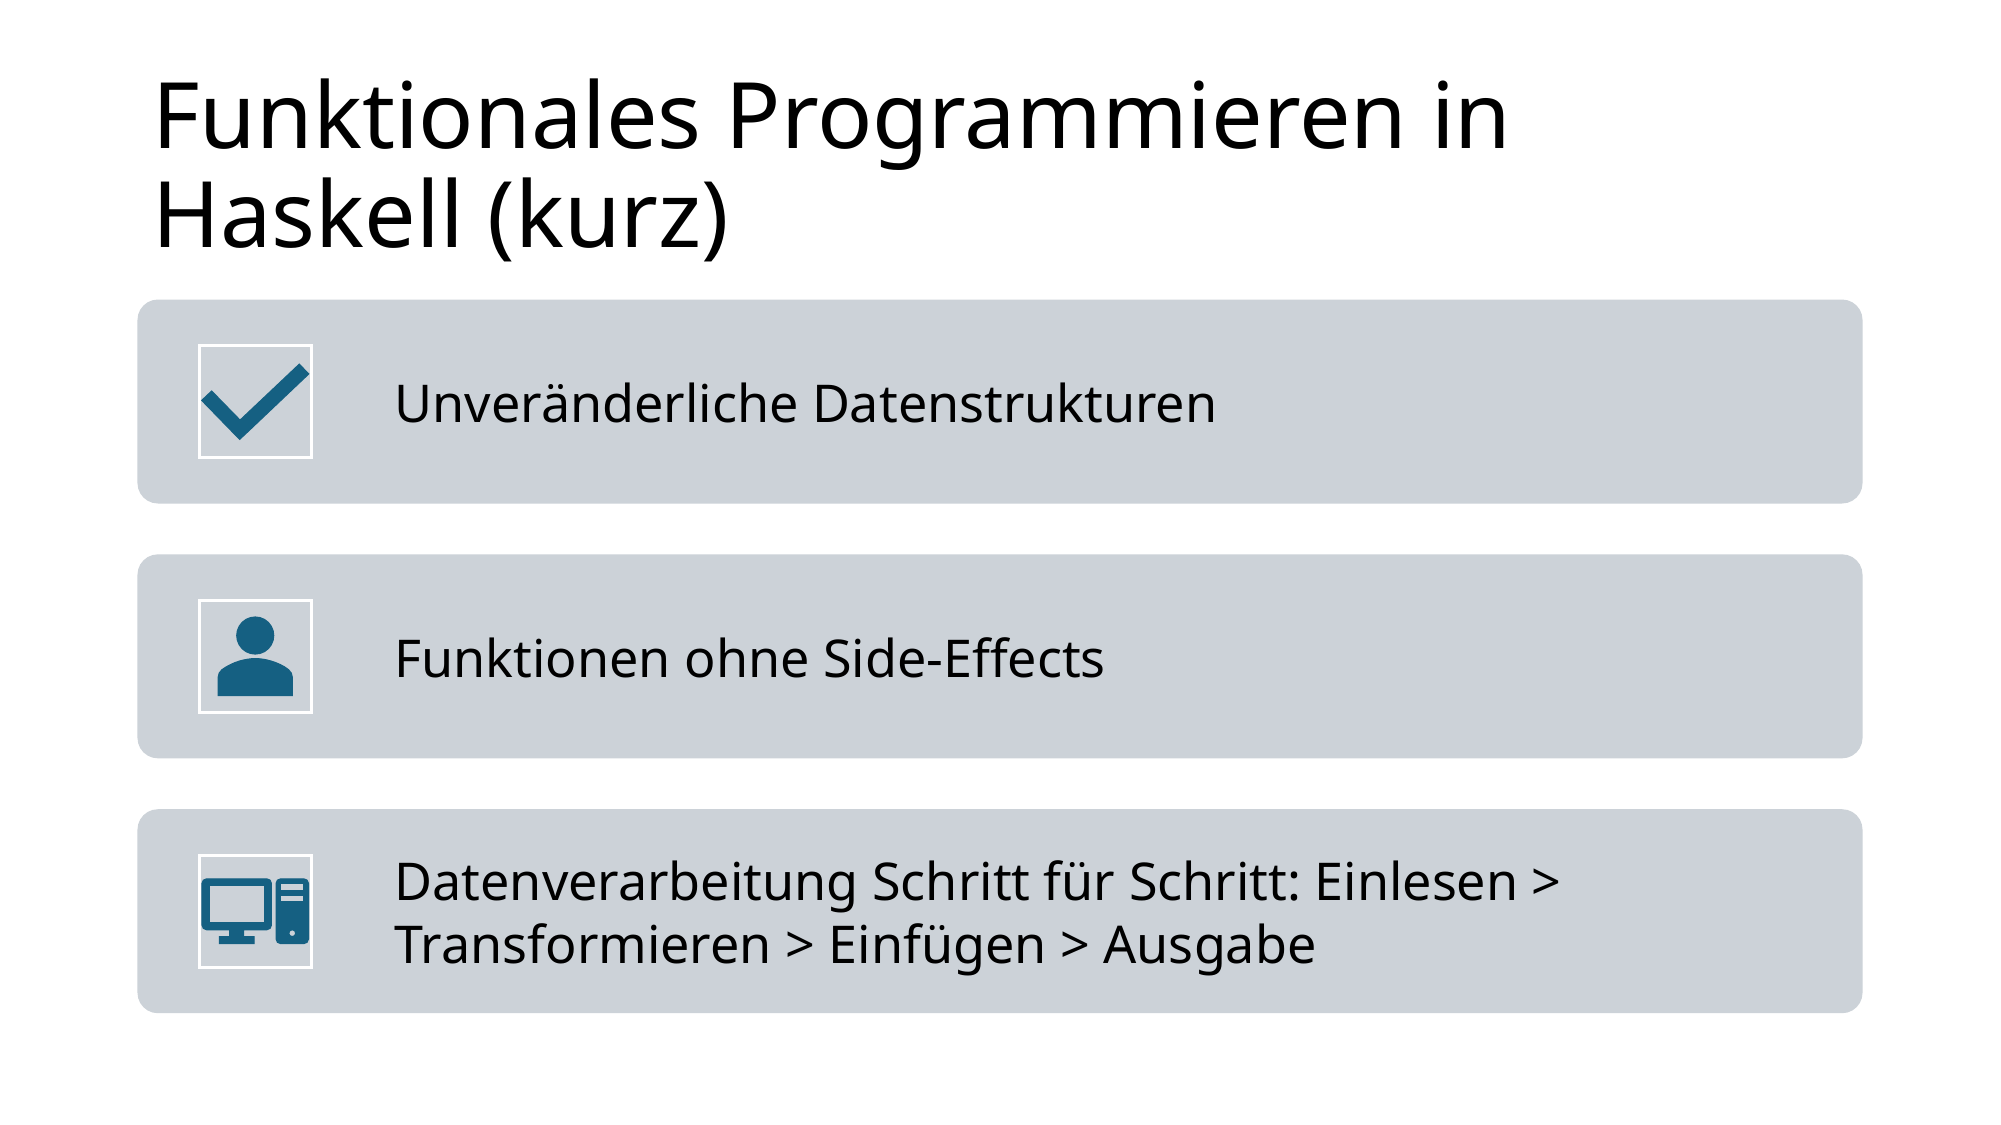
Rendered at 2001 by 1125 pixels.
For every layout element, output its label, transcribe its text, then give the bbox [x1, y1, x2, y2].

text_box [137, 554, 372, 759]
text_box Unveränderliche Datenstrukturen [372, 299, 1863, 504]
text_box Funktionen ohne Side-Effects [372, 554, 1863, 759]
text_box [137, 809, 372, 1014]
text_box Datenverarbeitung Schritt für Schritt: Einlesen > Transformieren > Einfügen > Ausgabe [372, 809, 1863, 1014]
text_box [137, 299, 372, 504]
title Funktionales Programmieren in Haskell (kurz) [137, 59, 1863, 278]
